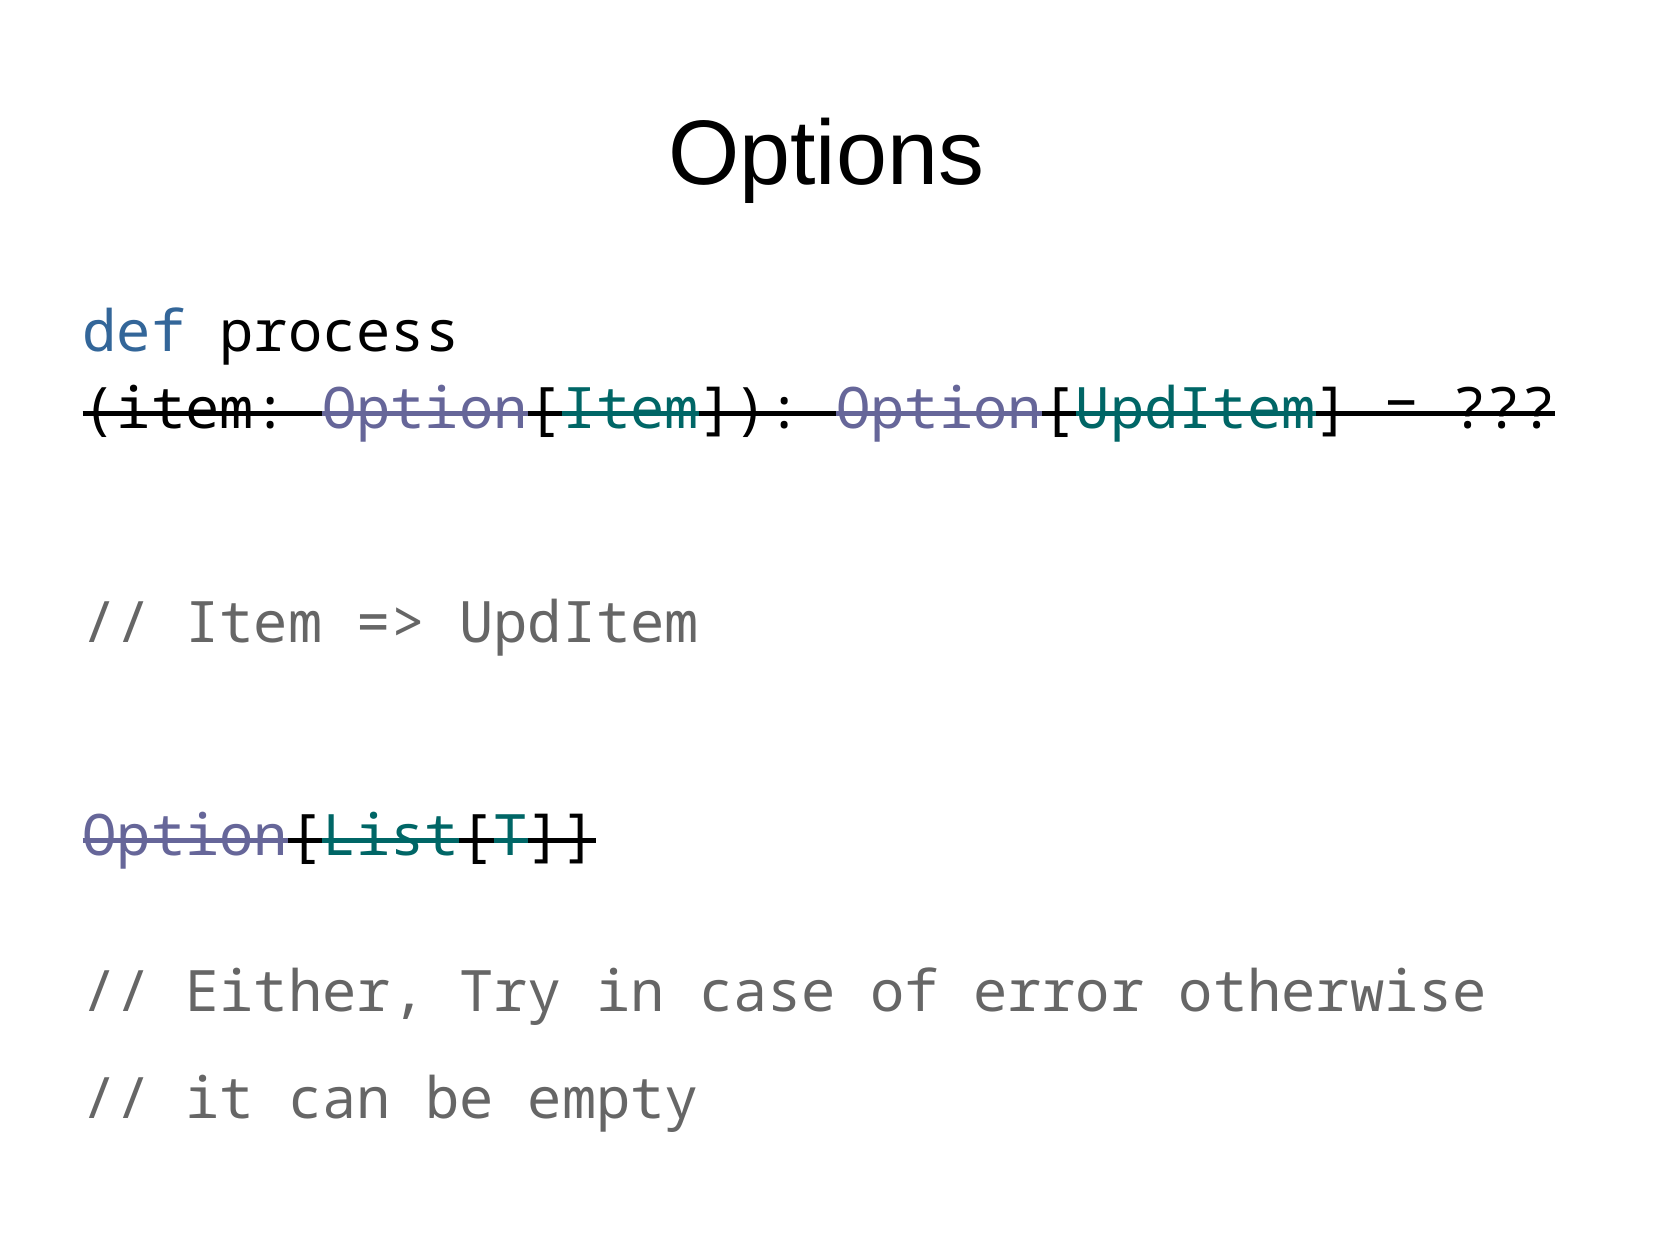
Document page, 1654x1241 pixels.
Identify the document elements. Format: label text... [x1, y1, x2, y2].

list def process (item: Option[Item]): Option[UpdItem] = ??? // Item => UpdItem Option[List[T]] // Either, Try in case of error otherwise // it can be empty [82, 290, 1571, 1156]
title Options [82, 49, 1571, 257]
